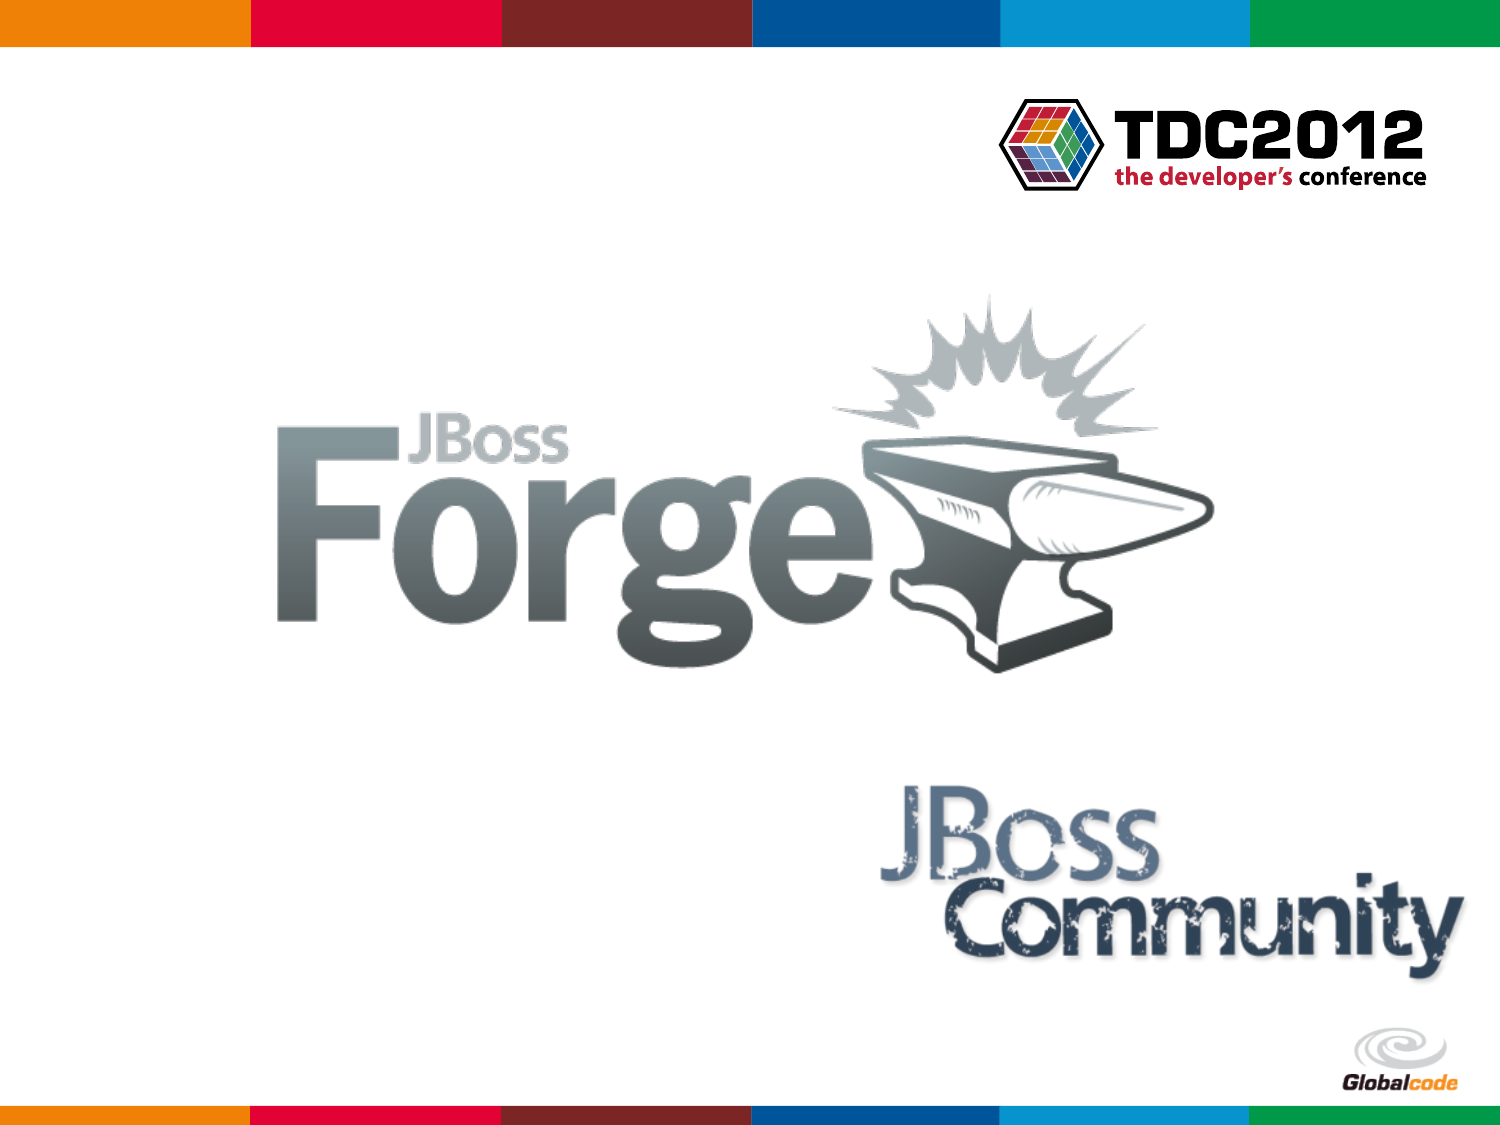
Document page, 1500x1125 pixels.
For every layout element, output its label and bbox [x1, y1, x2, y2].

picture [1340, 999, 1459, 1105]
picture [855, 767, 1486, 991]
picture [277, 293, 1216, 676]
